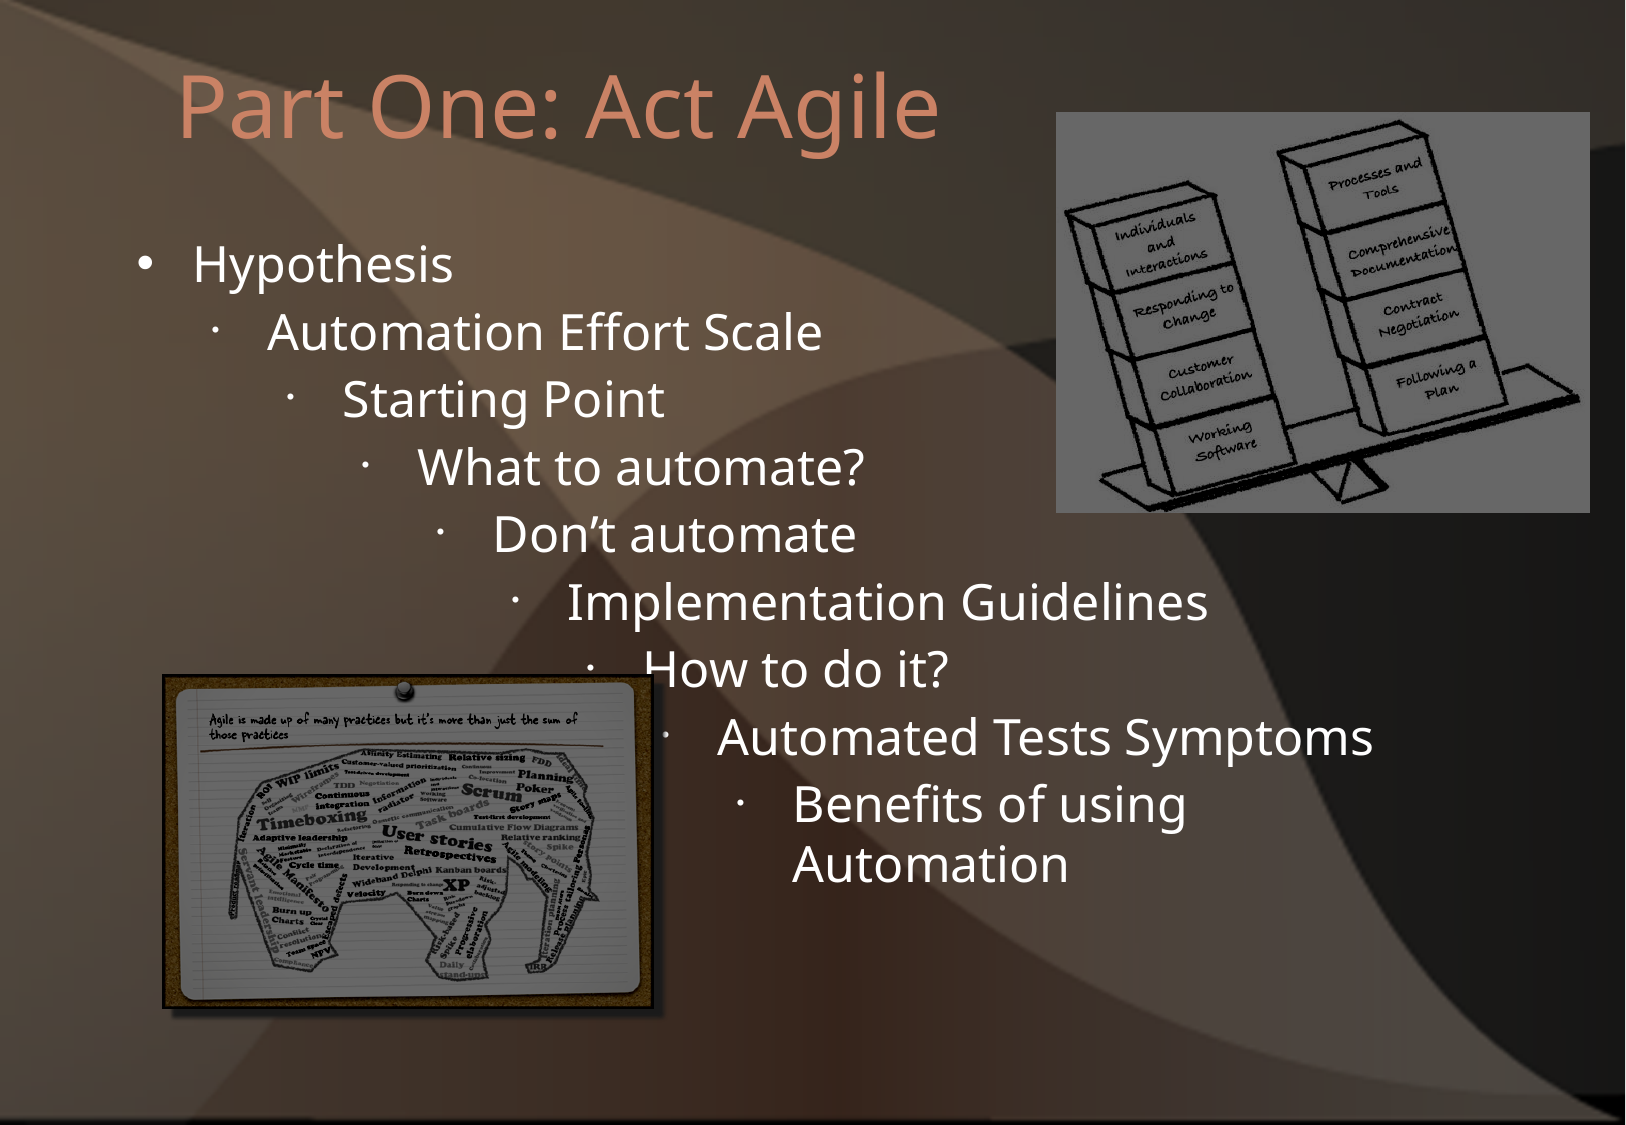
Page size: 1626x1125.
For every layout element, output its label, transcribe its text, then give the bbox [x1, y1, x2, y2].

title Part One: Act Agile [81, 43, 1544, 274]
text_box Hypothesis Automation Effort Scale Starting Point What to automate? Don’t automate Implementation Guidelines How to do it? Automated Tests Symptoms Benefits of using Automation [121, 224, 1490, 1075]
picture [0, 0, 1626, 1125]
